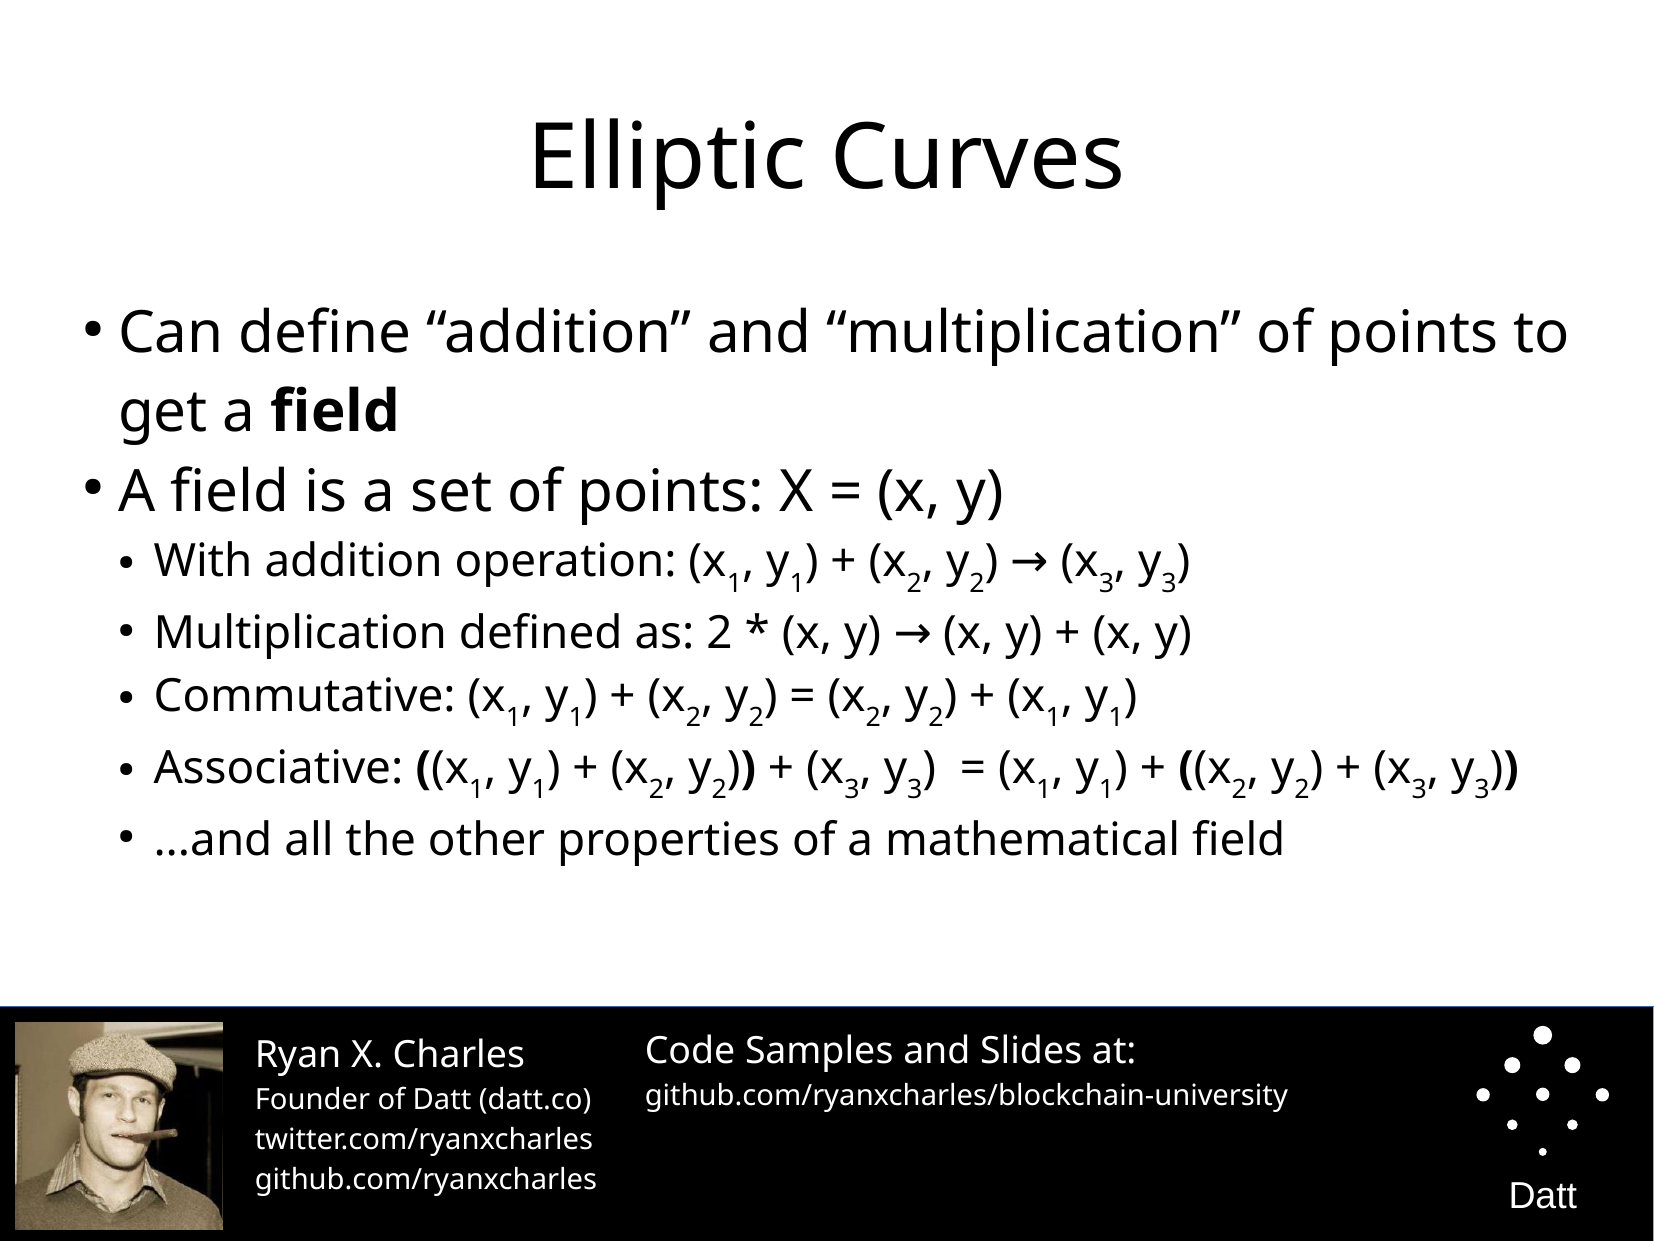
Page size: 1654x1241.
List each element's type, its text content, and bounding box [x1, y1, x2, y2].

subtitle Can define “addition” and “multiplication” of points to get a field A field is a set of points: X = (x, y) With addition operation: (x1, y1) + (x2, y2) → (x3, y3) Multiplication defined as: 2 * (x, y) → (x, y) + (x, y) Commutative: (x1, y1) + (x2, y2) = (x2, y2) + (x1, y1) Associative: ((x1, y1) + (x2, y2)) + (x3, y3) = (x1, y1) + ((x2, y2) + (x3, y3)) ...and all the other properties of a mathematical field [82, 290, 1571, 1010]
picture [1475, 1023, 1611, 1159]
text_box Datt [1452, 1167, 1633, 1241]
title Elliptic Curves [82, 49, 1571, 257]
text_box Ryan X. Charles Founder of Datt (datt.co) twitter.com/ryanxcharles github.com/ryanxcharles [240, 1020, 976, 1241]
picture [15, 1022, 223, 1231]
text_box [0, 1006, 1654, 1241]
text_box Code Samples and Slides at: github.com/ryanxcharles/blockchain-university [630, 1015, 1403, 1156]
